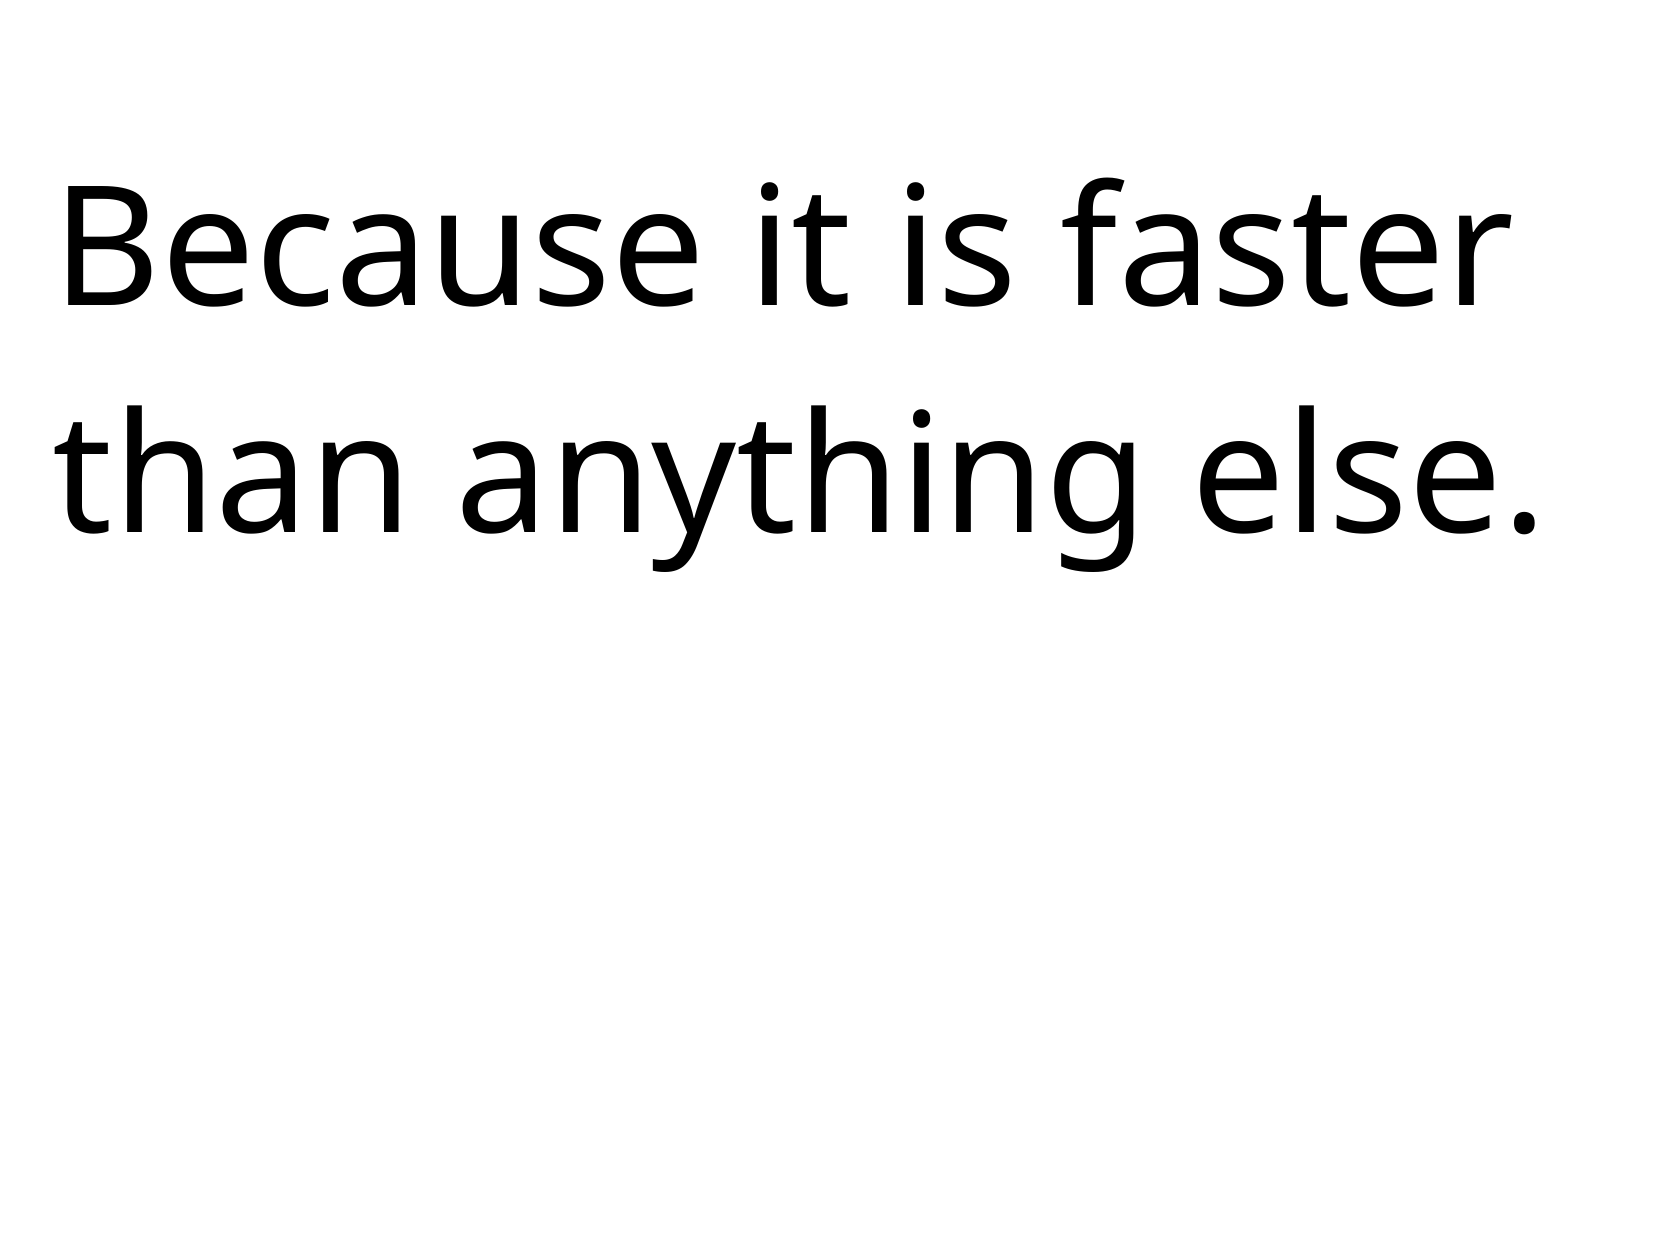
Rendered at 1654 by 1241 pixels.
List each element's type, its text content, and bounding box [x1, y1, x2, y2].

text_box Because it is faster than anything else. [38, 120, 1616, 536]
